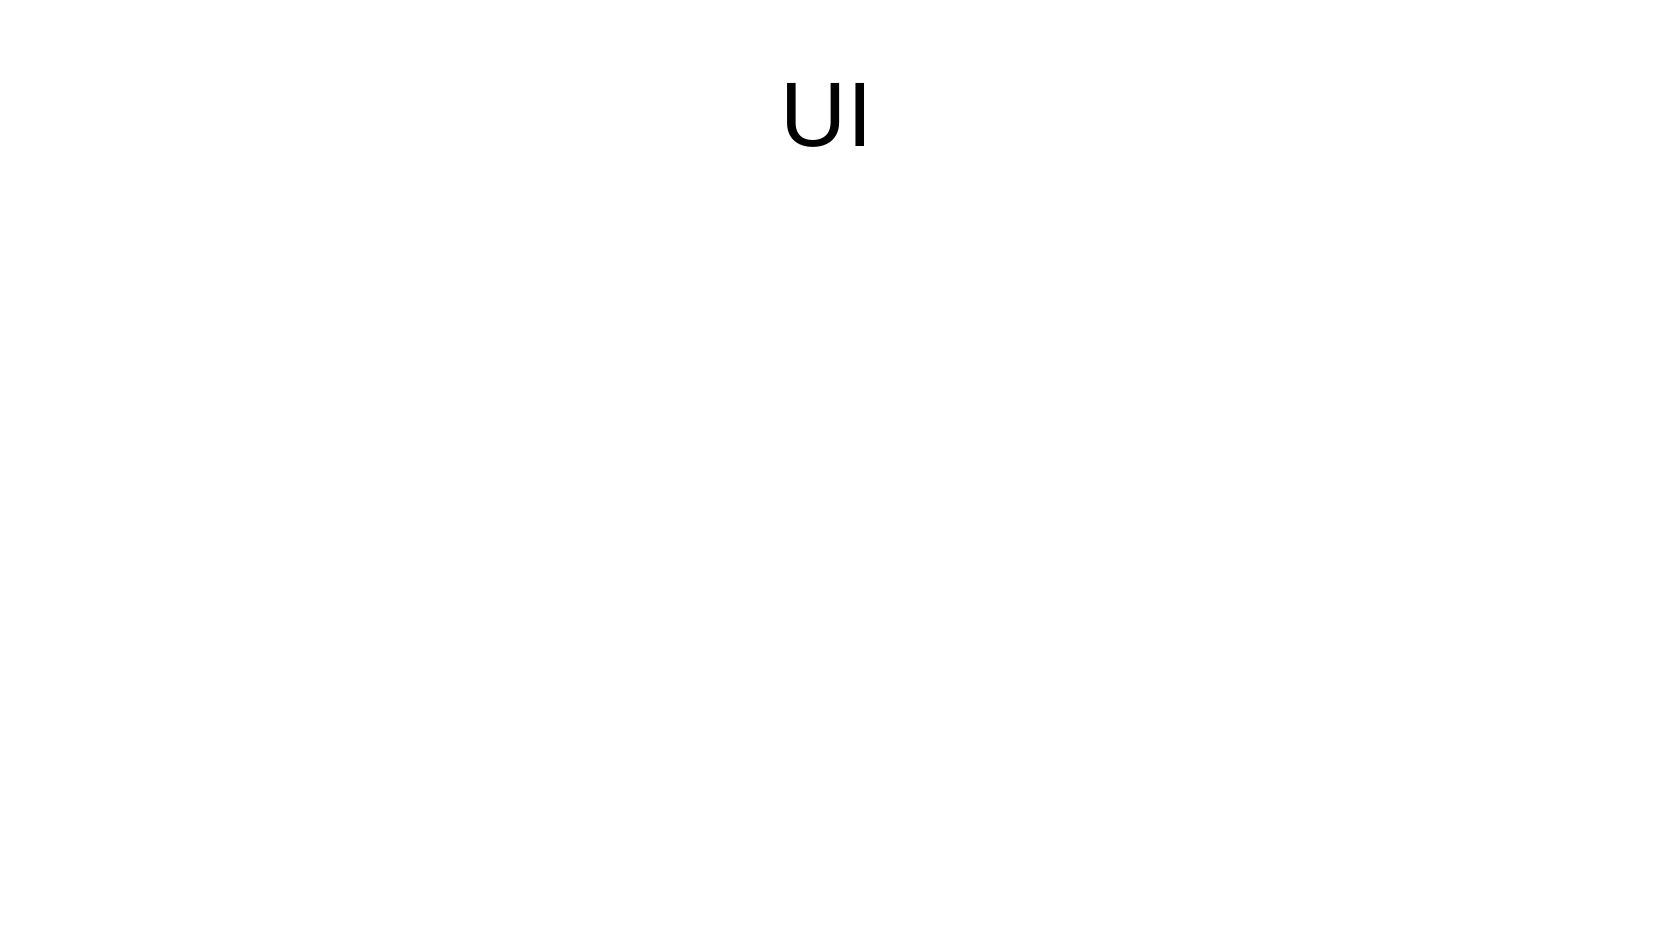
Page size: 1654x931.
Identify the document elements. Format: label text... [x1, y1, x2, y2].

title UI [82, 37, 1571, 193]
